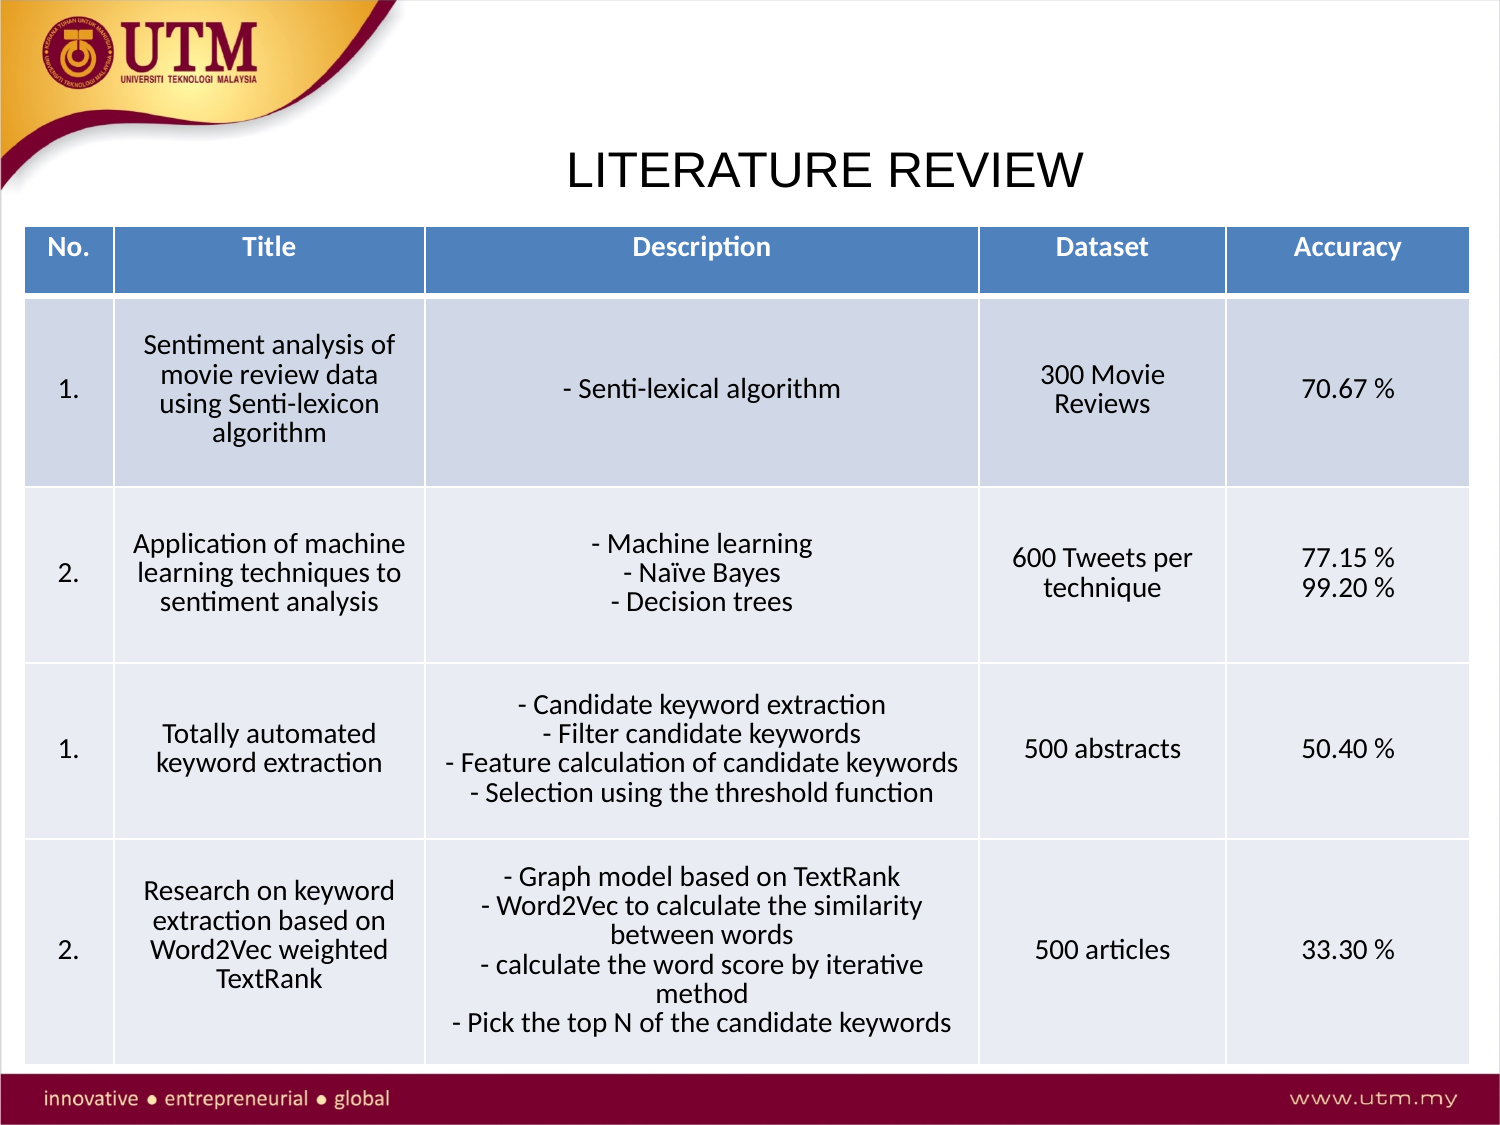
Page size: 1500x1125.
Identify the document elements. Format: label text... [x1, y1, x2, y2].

table_cell 77.15 % 99.20 % [1227, 488, 1469, 662]
table_cell 1. [25, 664, 113, 838]
table_cell 500 articles [980, 840, 1225, 1064]
table_header Accuracy [1227, 227, 1469, 293]
table_cell - Candidate keyword extraction - Filter candidate keywords - Feature calculation of candidate keywords - Selection using the threshold function [426, 664, 978, 838]
table_cell 300 Movie Reviews [980, 299, 1225, 486]
table_cell Application of machine learning techniques to sentiment analysis [115, 488, 424, 662]
table_header Title [115, 227, 424, 293]
table_cell 500 abstracts [980, 664, 1225, 838]
table_cell Sentiment analysis of movie review data using Senti-lexicon algorithm [115, 299, 424, 486]
table_cell - Senti-lexical algorithm [426, 299, 978, 486]
table_cell 50.40 % [1227, 664, 1469, 838]
table_cell 2. [25, 488, 113, 662]
table_cell Research on keyword extraction based on Word2Vec weighted TextRank [115, 840, 424, 1064]
table_cell 1. [25, 299, 113, 486]
table_cell 2. [25, 840, 113, 1064]
table_cell 600 Tweets per technique [980, 488, 1225, 662]
text_box LITERATURE REVIEW [540, 135, 1111, 211]
table_cell 33.30 % [1227, 840, 1469, 1064]
table_cell Totally automated keyword extraction [115, 664, 424, 838]
table_header No. [25, 227, 113, 293]
table_cell - Machine learning - Naïve Bayes - Decision trees [426, 488, 978, 662]
table_cell - Graph model based on TextRank - Word2Vec to calculate the similarity between words - calculate the word score by iterative method - Pick the top N of the candidate keywords [426, 840, 978, 1064]
table_cell 70.67 % [1227, 299, 1469, 486]
table_header Dataset [980, 227, 1225, 293]
table_header Description [426, 227, 978, 293]
picture [0, 0, 1500, 1125]
